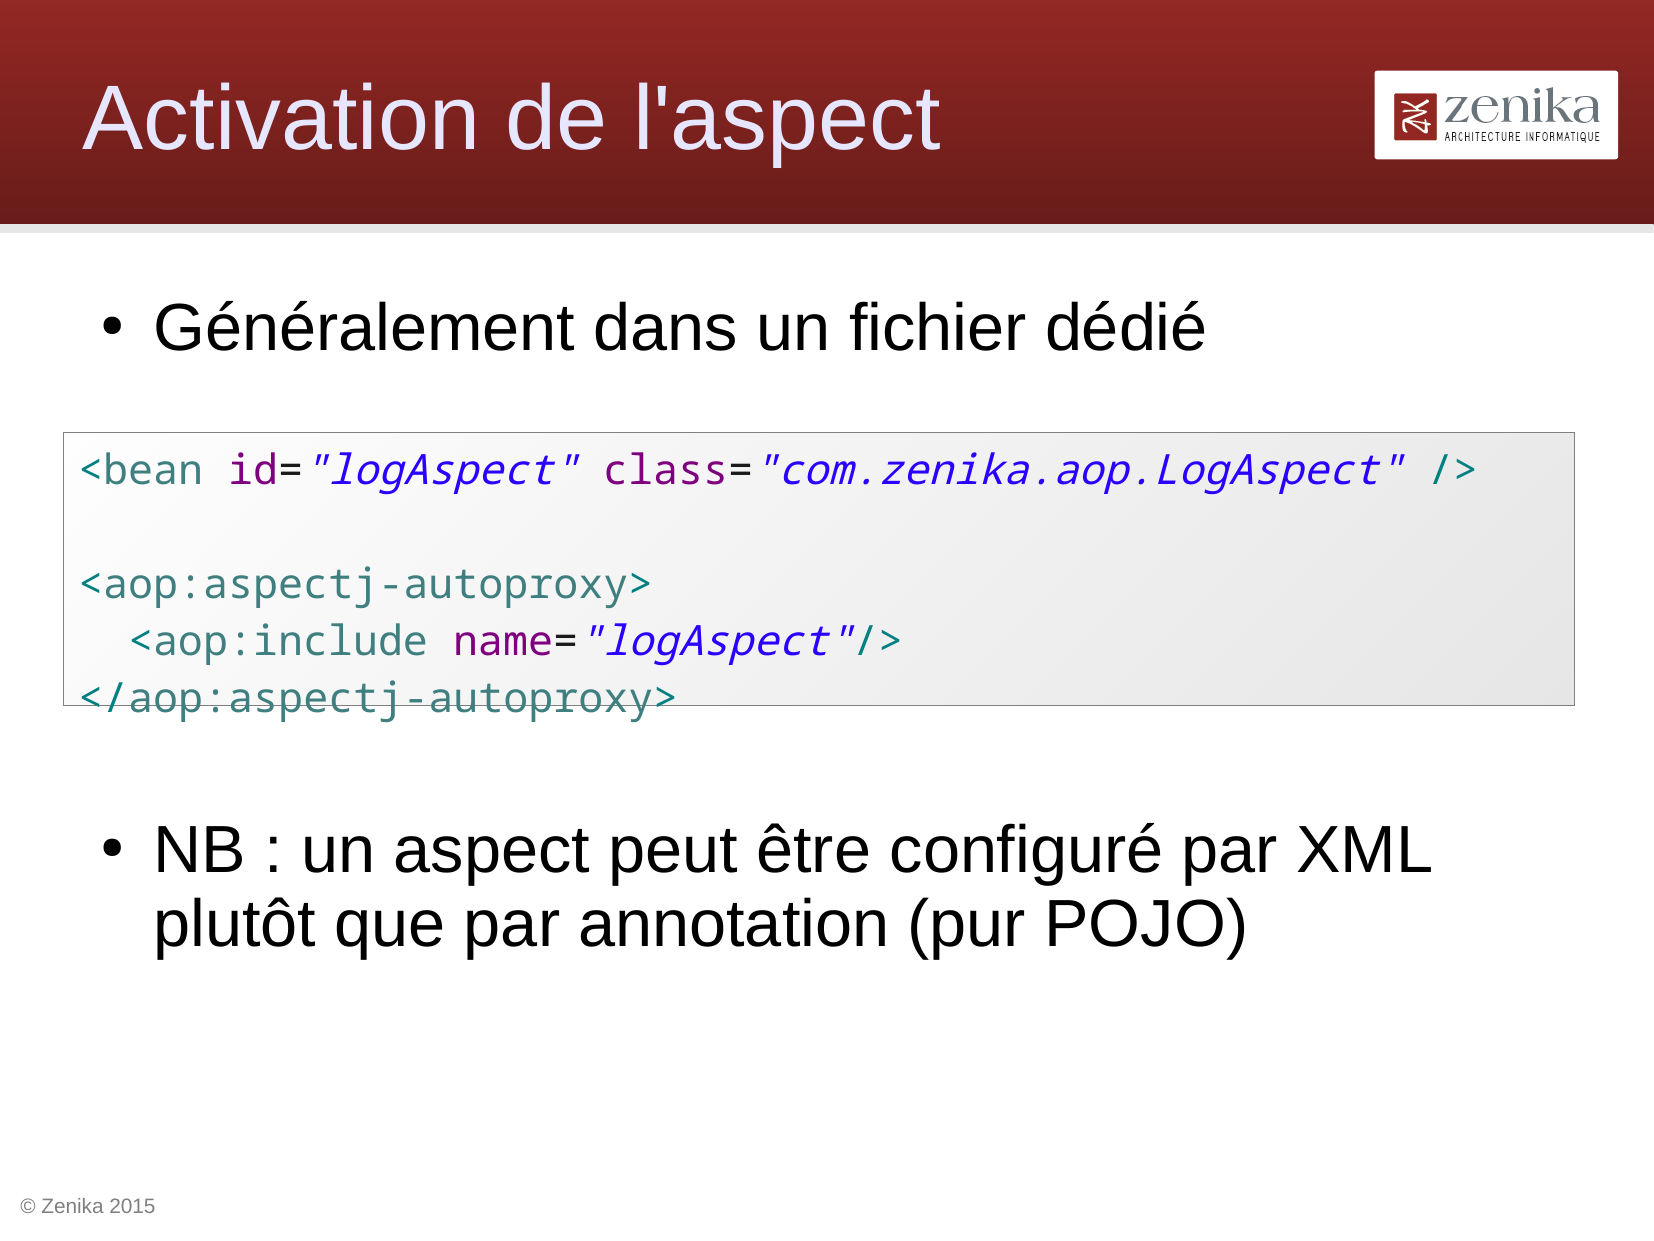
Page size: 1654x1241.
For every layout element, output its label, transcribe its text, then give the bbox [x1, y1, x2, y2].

picture [1571, 82, 1600, 149]
text_box <bean id="logAspect" class="com.zenika.aop.LogAspect" /> <aop:aspectj-autoproxy> <aop:include name="logAspect"/> </aop:aspectj-autoproxy> [63, 432, 1575, 706]
list Généralement dans un fichier dédié NB : un aspect peut être configuré par XML plutôt que par annotation (pur POJO) [82, 706, 1538, 1010]
title Activation de l'aspect [82, 13, 1571, 222]
list Généralement dans un fichier dédié NB : un aspect peut être configuré par XML plutôt que par annotation (pur POJO) [82, 290, 1538, 432]
